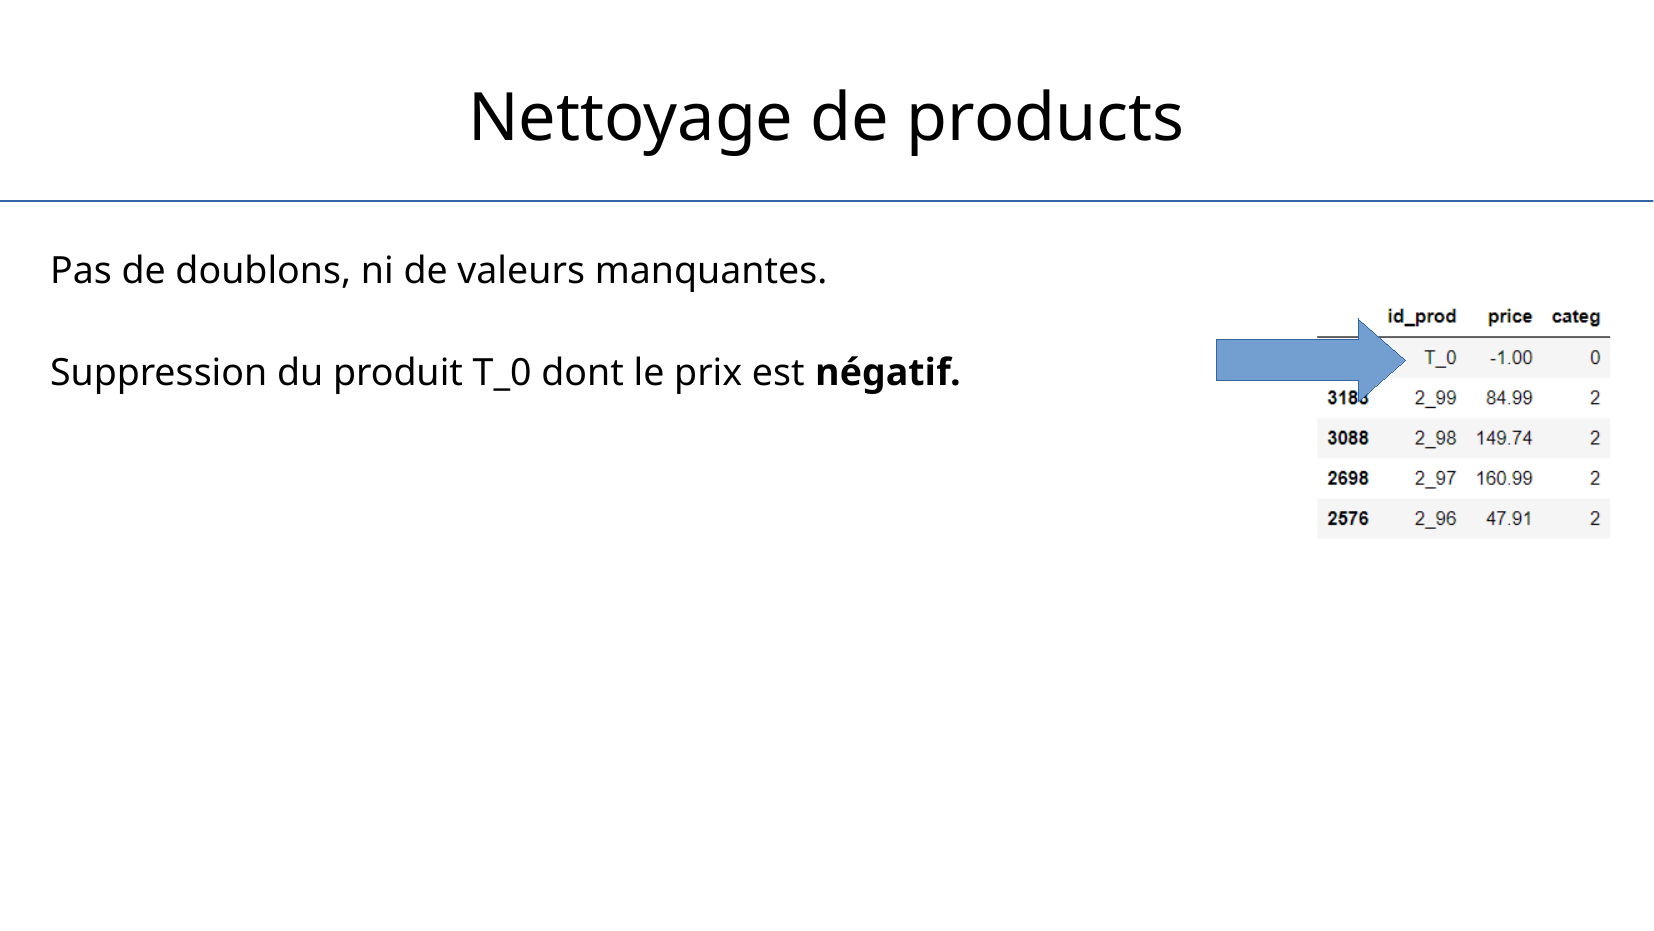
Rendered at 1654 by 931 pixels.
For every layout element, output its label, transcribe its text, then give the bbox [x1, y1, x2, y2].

text_box [1216, 318, 1406, 402]
text_box Pas de doublons, ni de valeurs manquantes. Suppression du produit T_0 dont le prix est négatif. [35, 236, 1430, 532]
picture [1311, 290, 1614, 544]
title Nettoyage de products [82, 37, 1571, 193]
